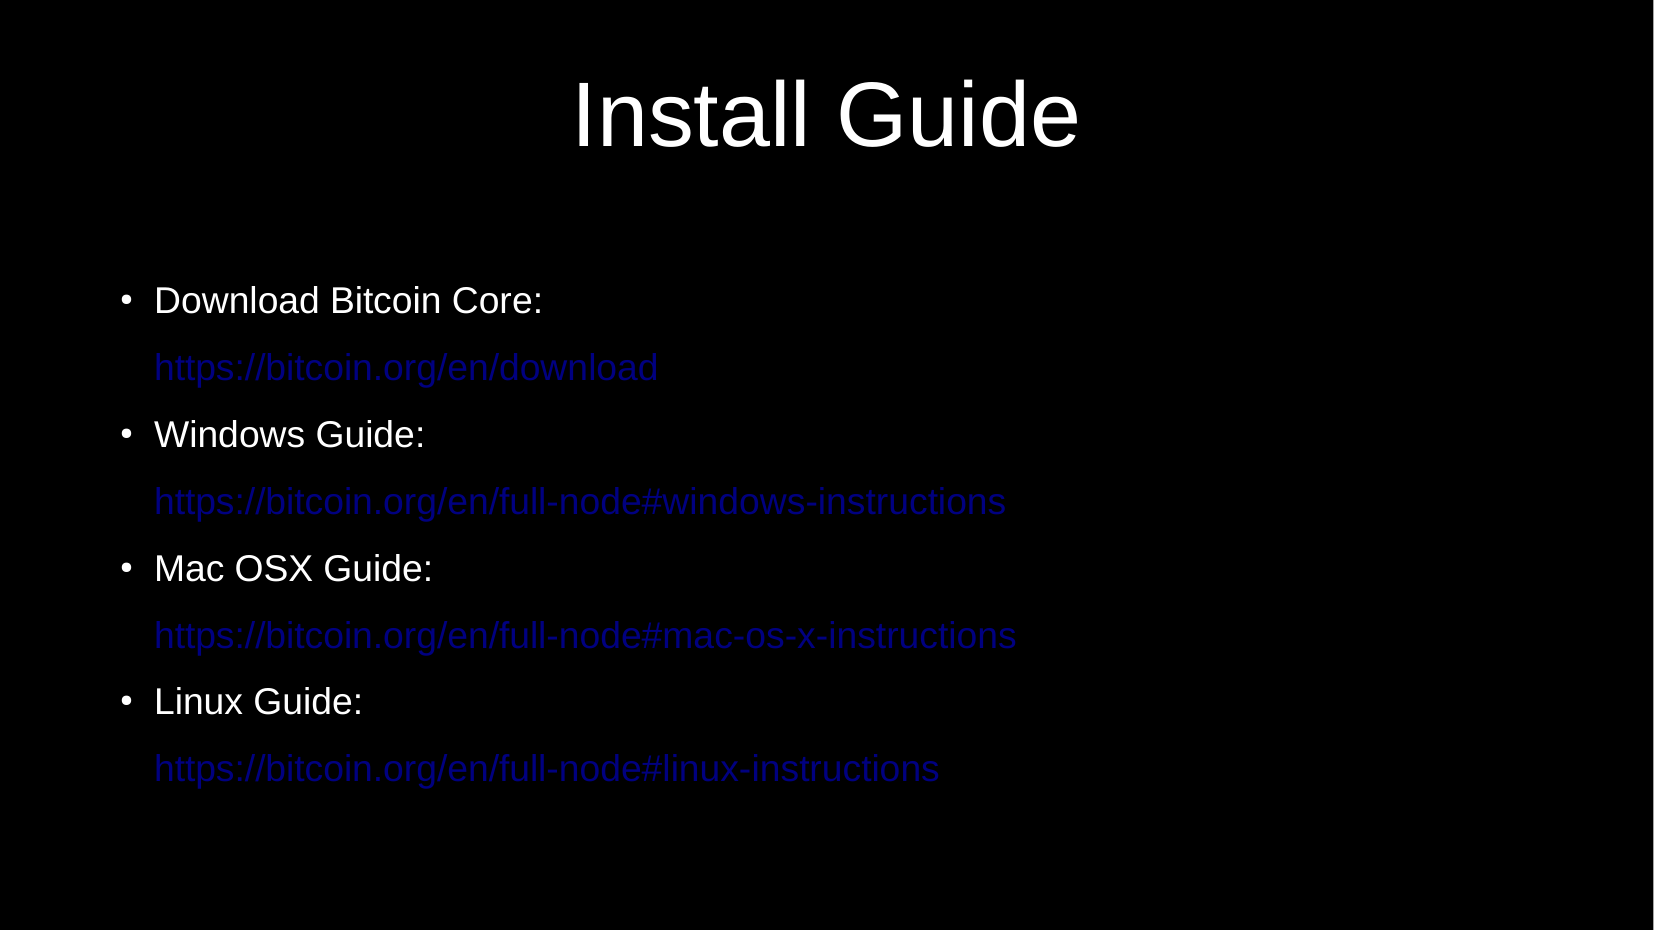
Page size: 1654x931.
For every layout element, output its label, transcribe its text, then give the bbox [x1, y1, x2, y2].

list Download Bitcoin Core: https://bitcoin.org/en/download Windows Guide: https://bitcoin.org/en/full-node#windows-instructions Mac OSX Guide: https://bitcoin.org/en/full-node#mac-os-x-instructions Linux Guide: https://bitcoin.org/en/full-node#linux-instructions [82, 264, 1571, 805]
title Install Guide [82, 37, 1571, 193]
